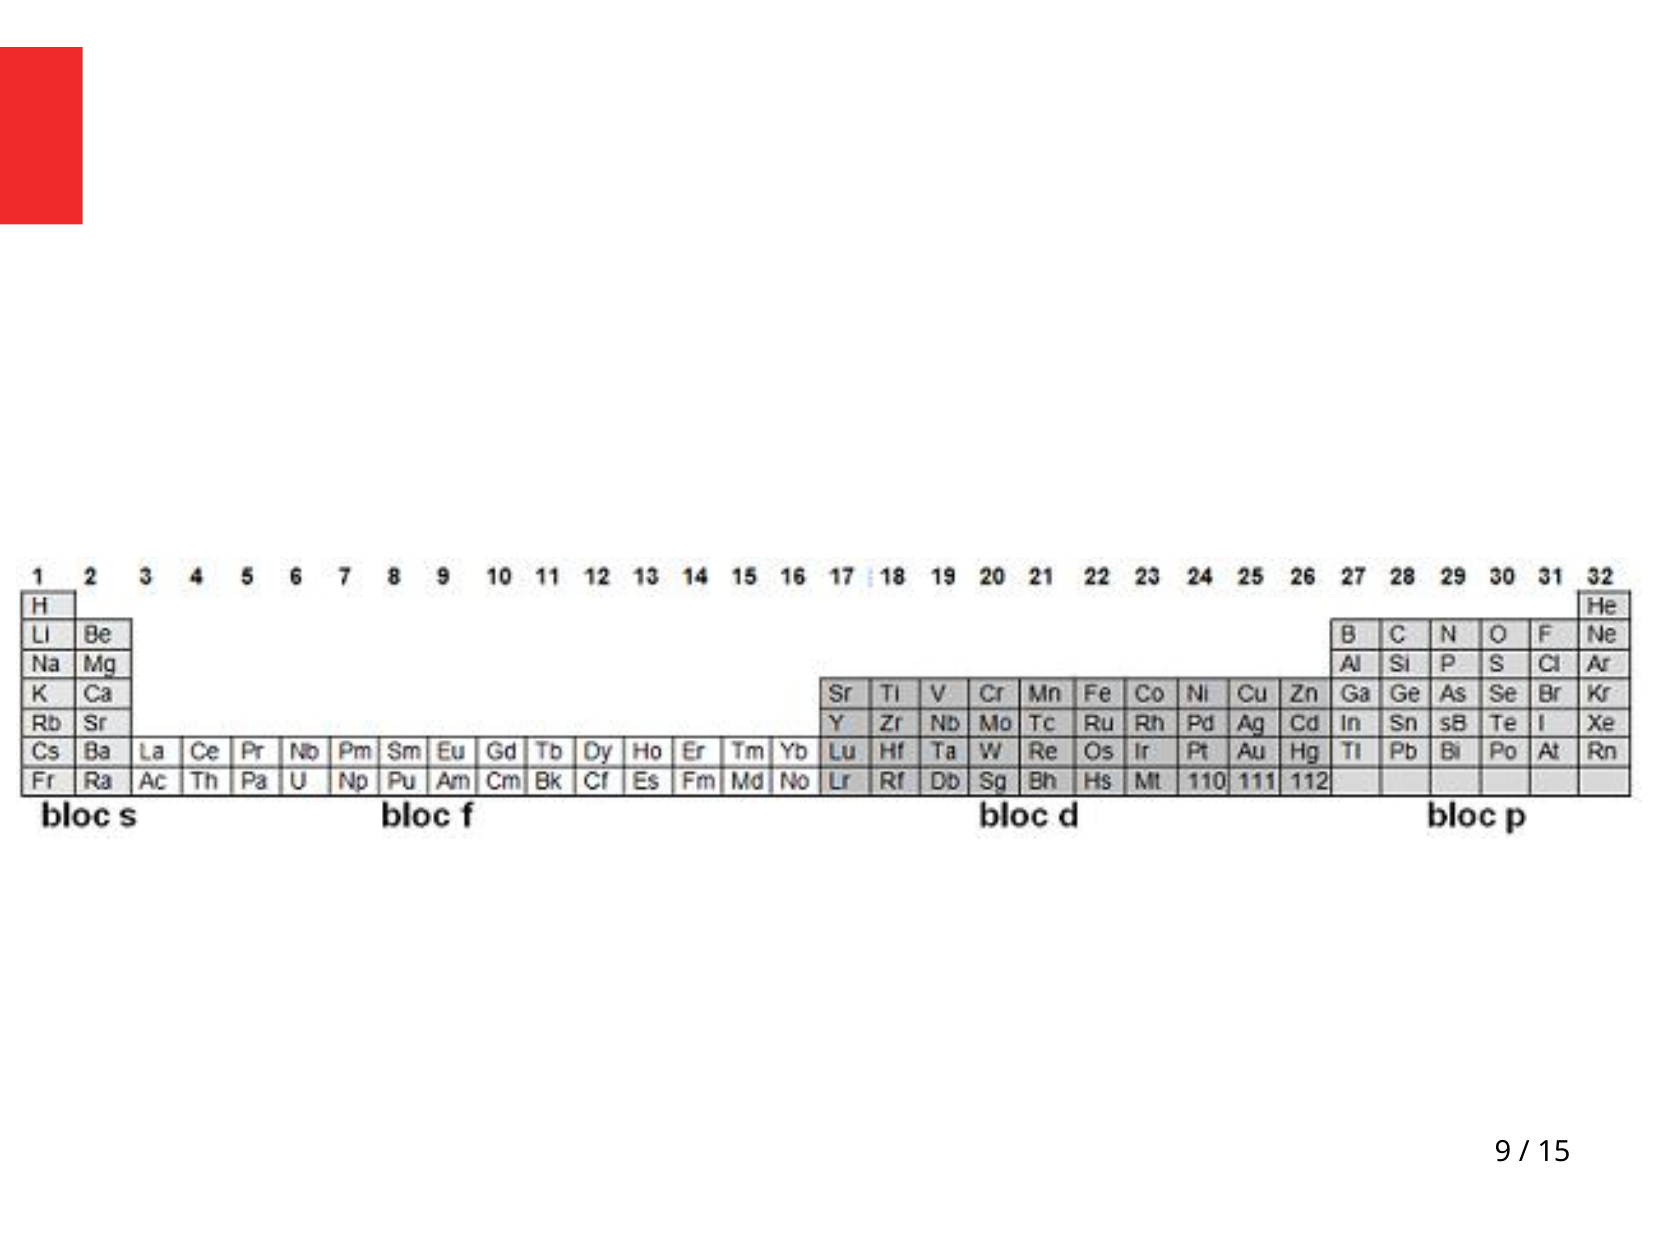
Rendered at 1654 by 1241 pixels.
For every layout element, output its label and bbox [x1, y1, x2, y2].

picture [16, 557, 1642, 839]
